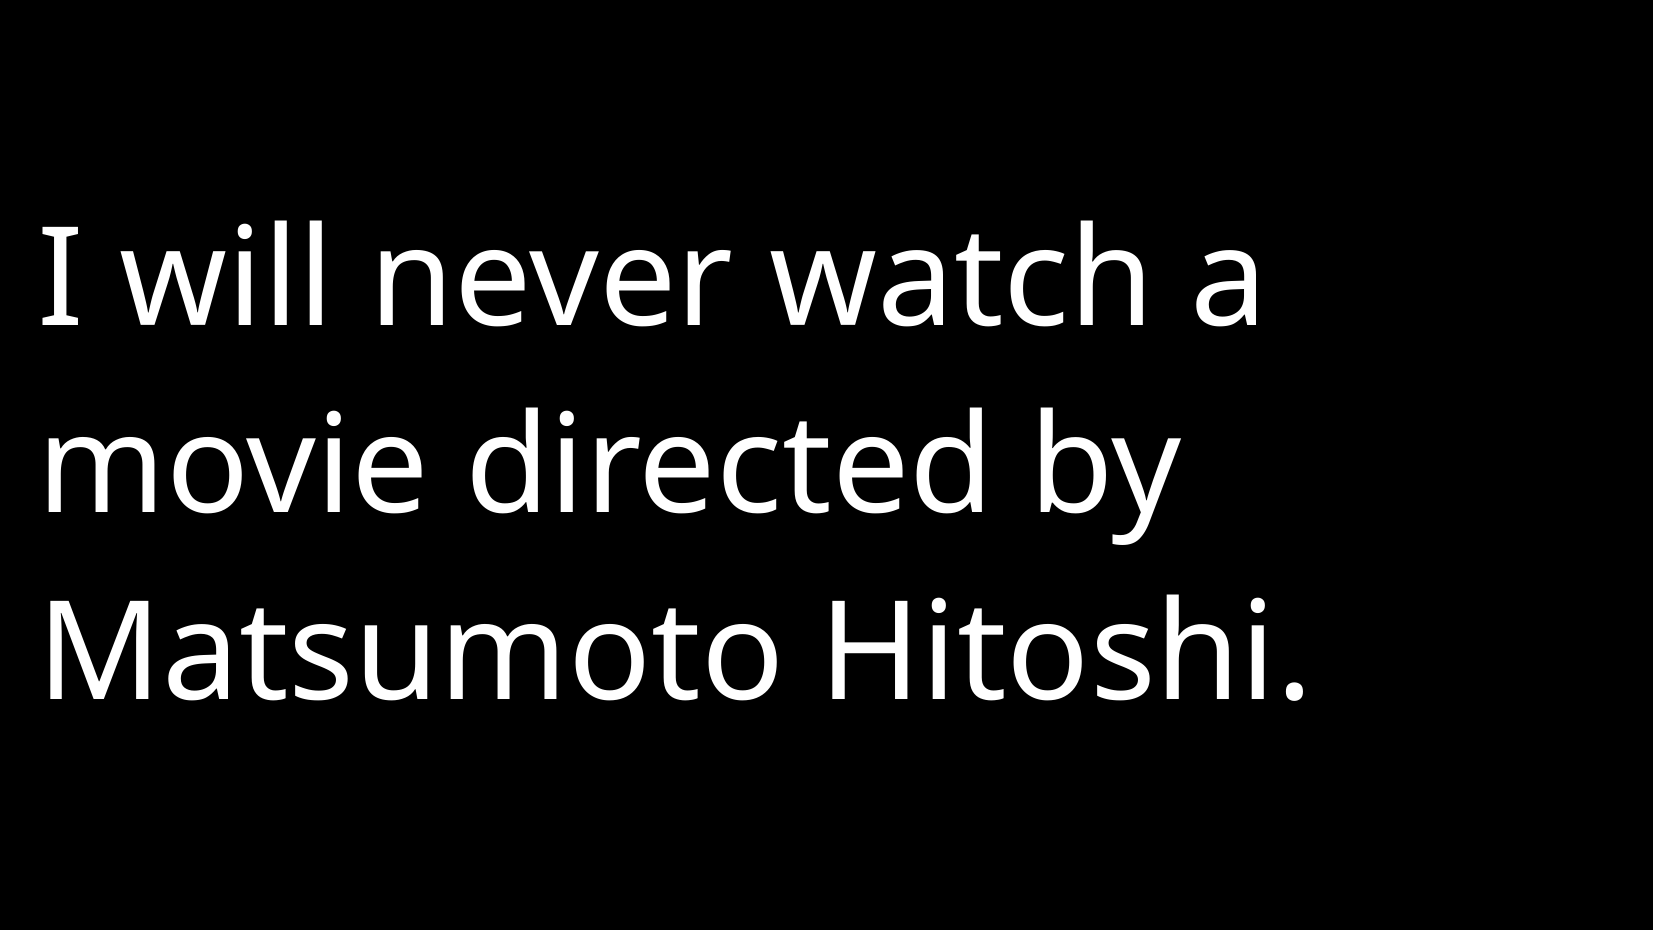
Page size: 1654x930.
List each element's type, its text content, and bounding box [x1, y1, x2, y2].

title I will never watch a movie directed by Matsumoto Hitoshi. [37, 19, 1612, 900]
